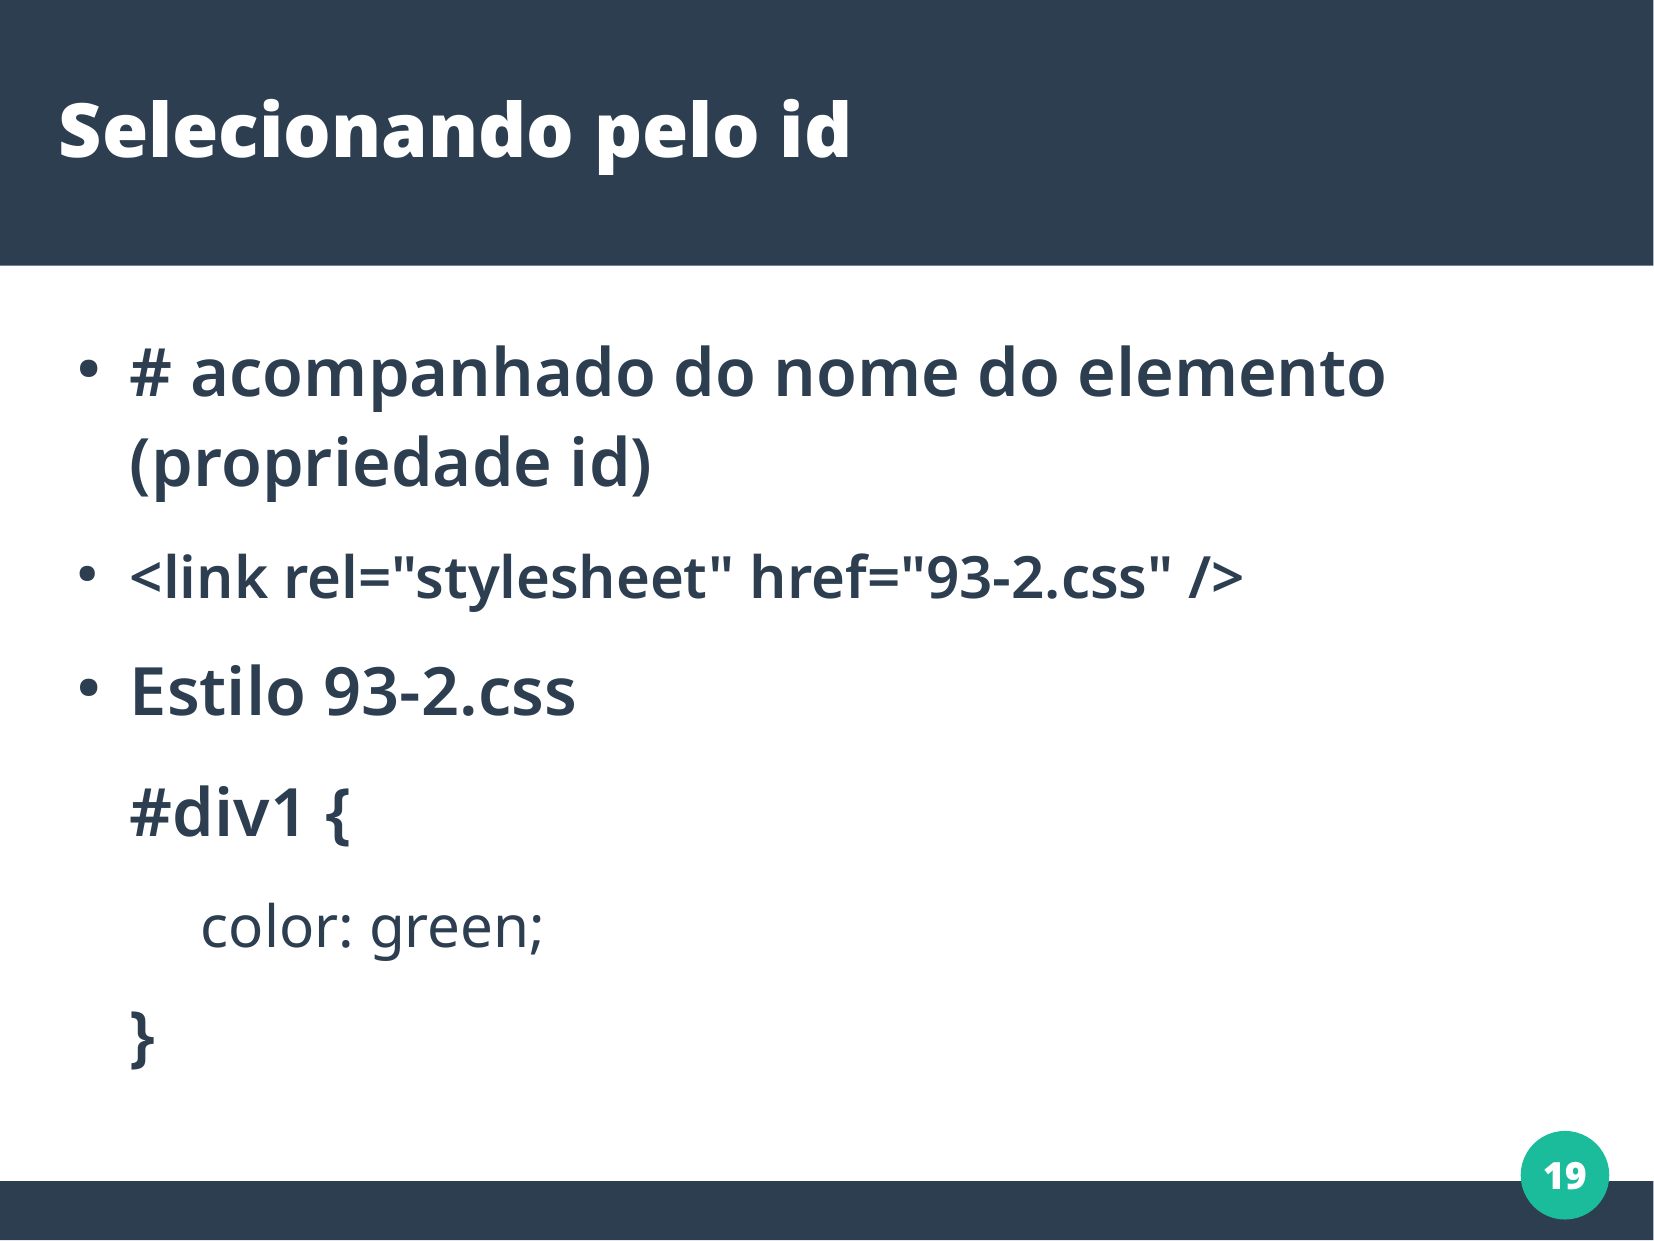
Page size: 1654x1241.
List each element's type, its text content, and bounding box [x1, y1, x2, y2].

title Selecionando pelo id [59, 49, 1595, 207]
list # acompanhado do nome do elemento (propriedade id) <link rel="stylesheet" href="93-2.css" /> Estilo 93-2.css #div1 { color: green; } [59, 324, 1595, 1152]
